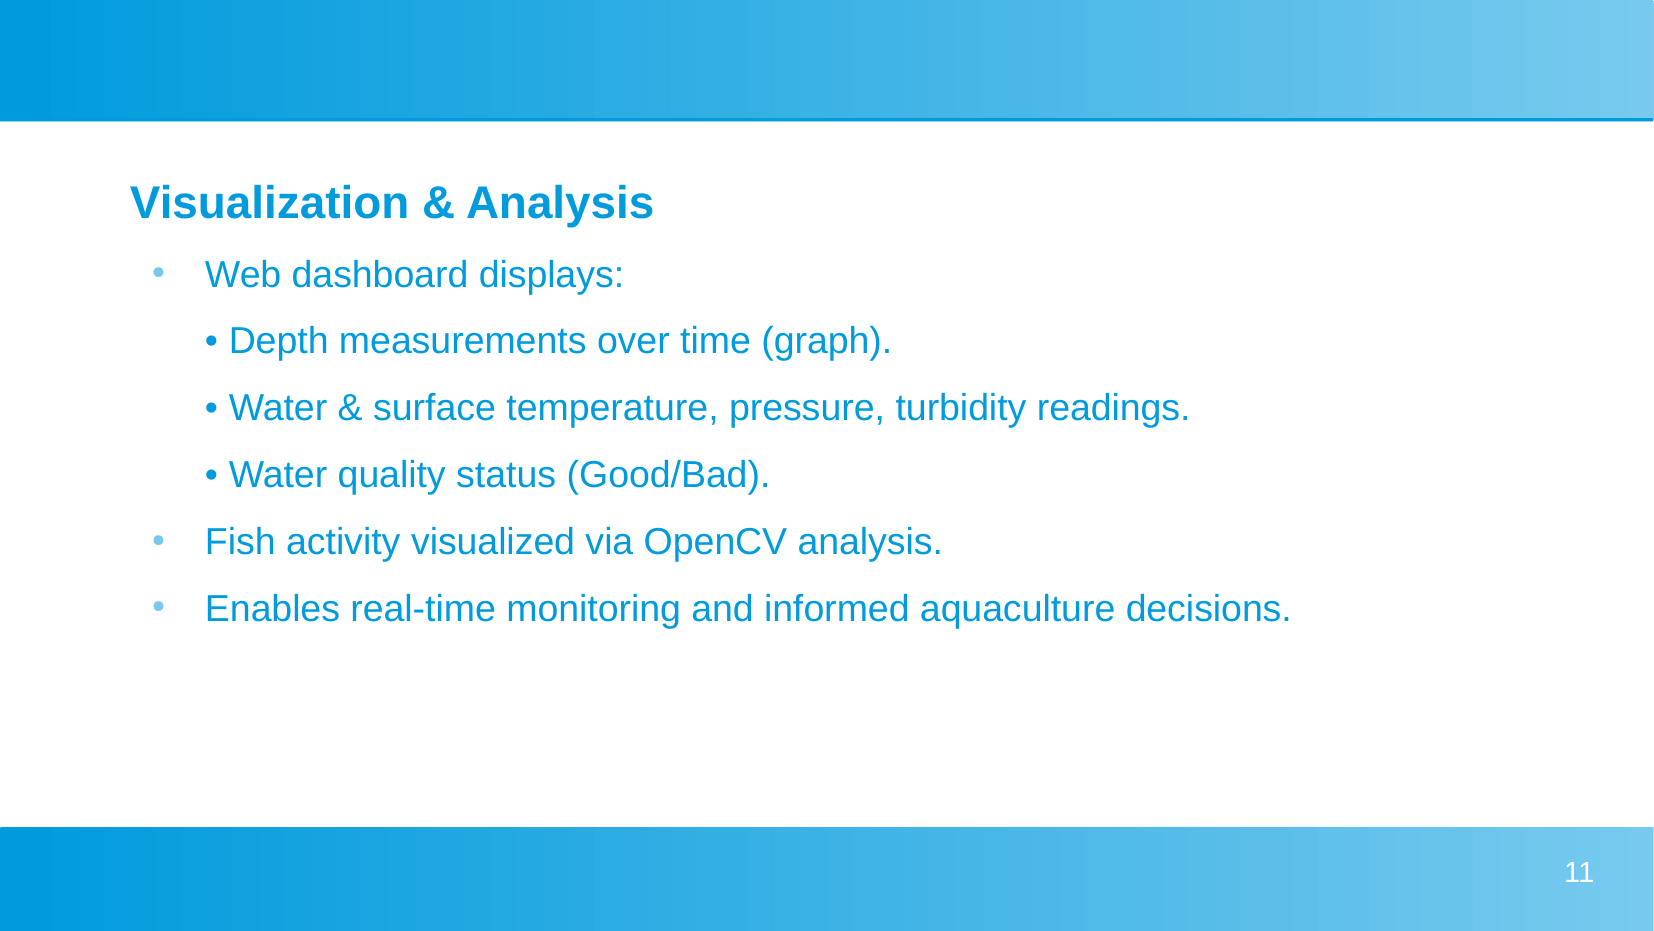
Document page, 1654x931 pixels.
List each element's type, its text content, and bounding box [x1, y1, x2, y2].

list Visualization & Analysis Web dashboard displays: • Depth measurements over time (graph). • Water & surface temperature, pressure, turbidity readings. • Water quality status (Good/Bad). Fish activity visualized via OpenCV analysis. Enables real-time monitoring and informed aquaculture decisions. [59, 177, 1595, 768]
